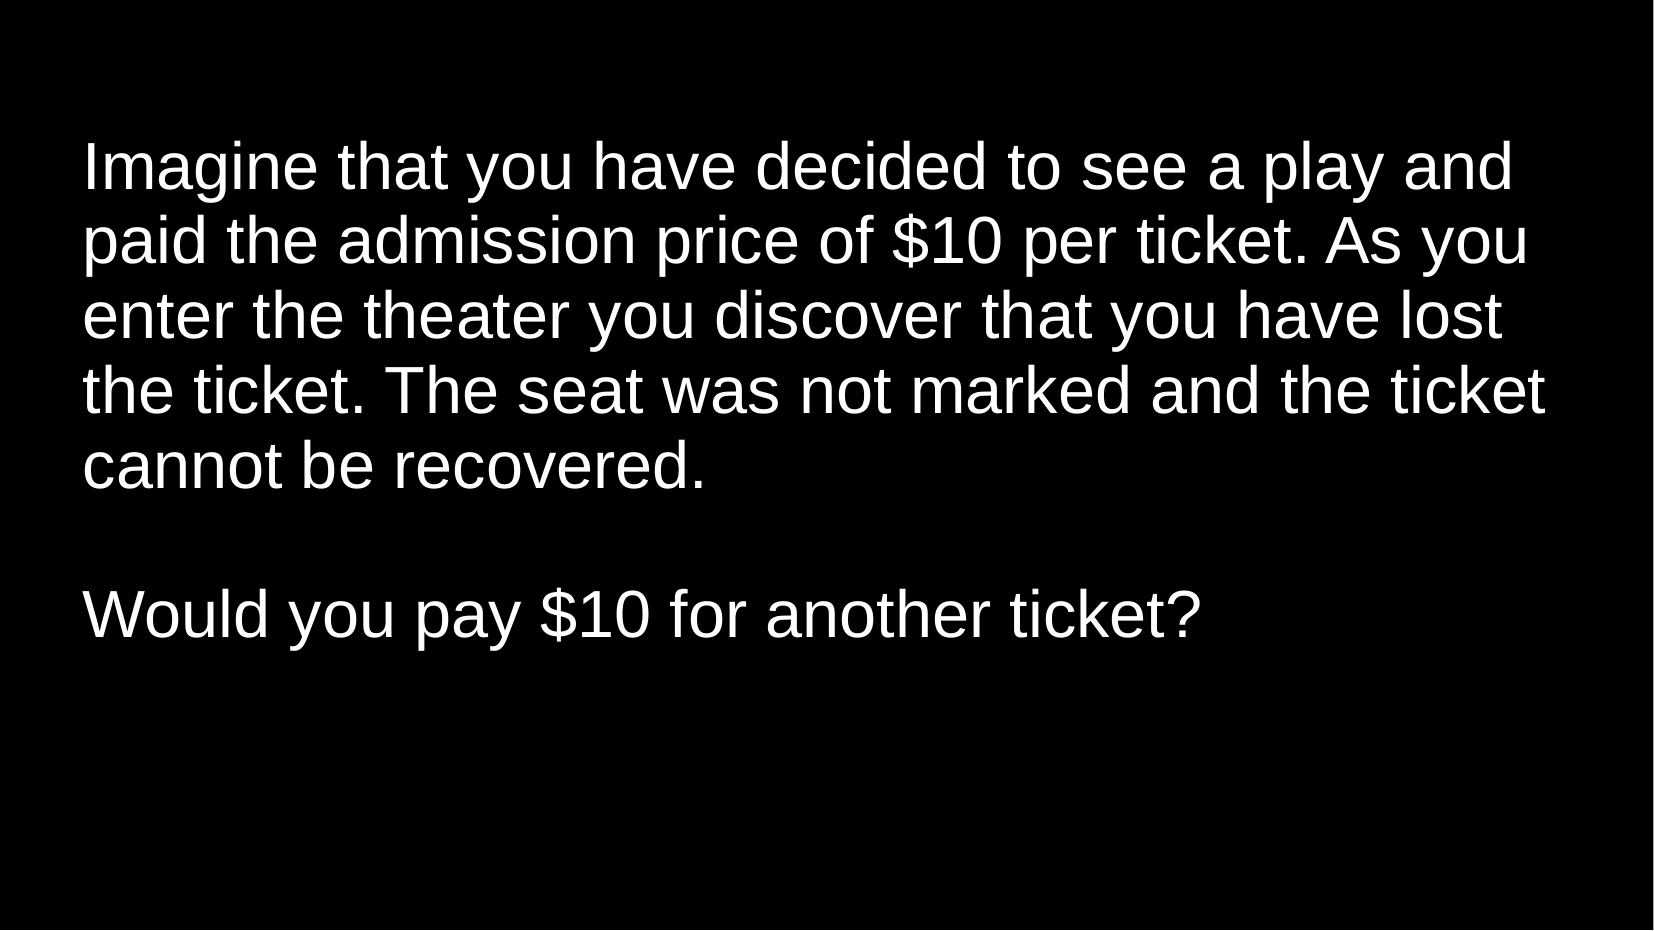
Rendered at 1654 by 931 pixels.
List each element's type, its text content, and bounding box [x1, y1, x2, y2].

subtitle Imagine that you have decided to see a play and paid the admission price of $10 per ticket. As you enter the theater you discover that you have lost the ticket. The seat was not marked and the ticket cannot be recovered. Would you pay $10 for another ticket? [82, 105, 1571, 826]
